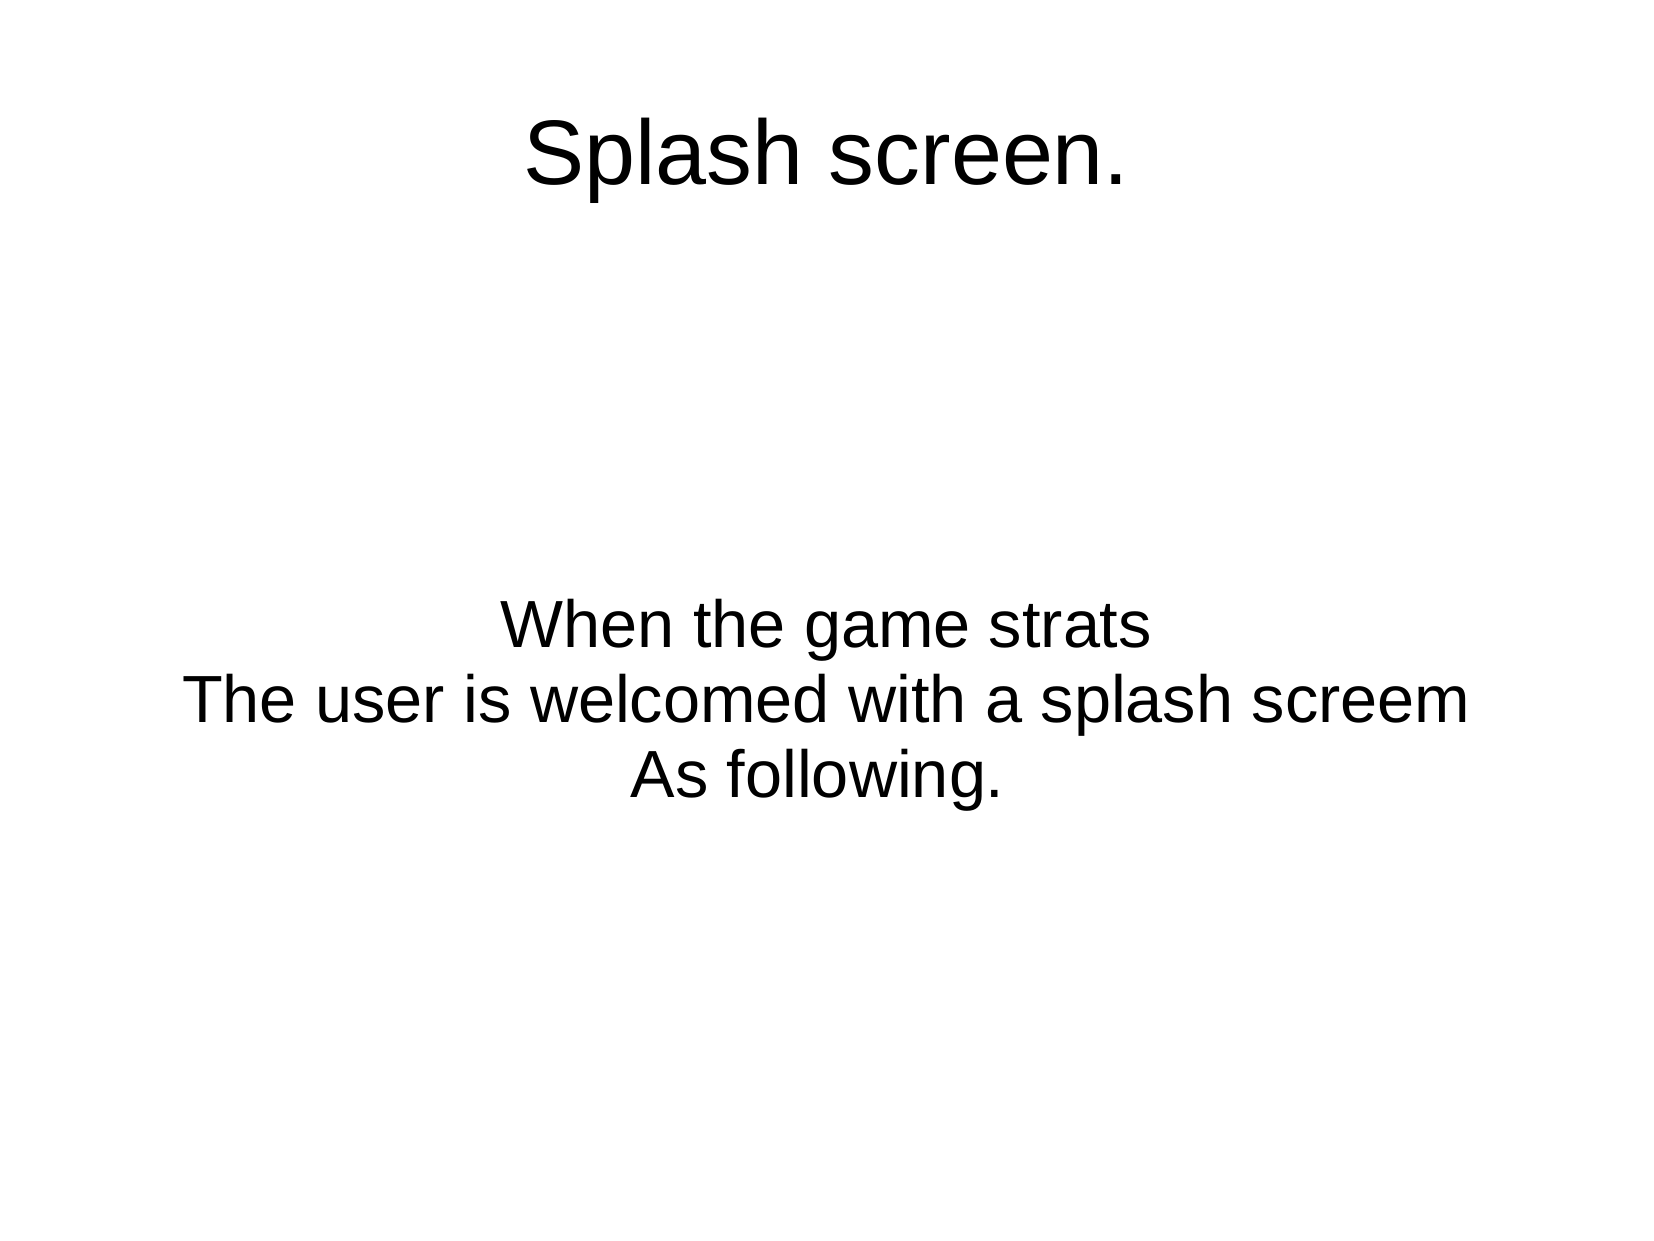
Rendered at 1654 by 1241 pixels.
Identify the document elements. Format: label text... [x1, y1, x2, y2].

title Splash screen. [82, 49, 1571, 257]
subtitle When the game strats The user is welcomed with a splash screem As following. [82, 290, 1571, 1109]
